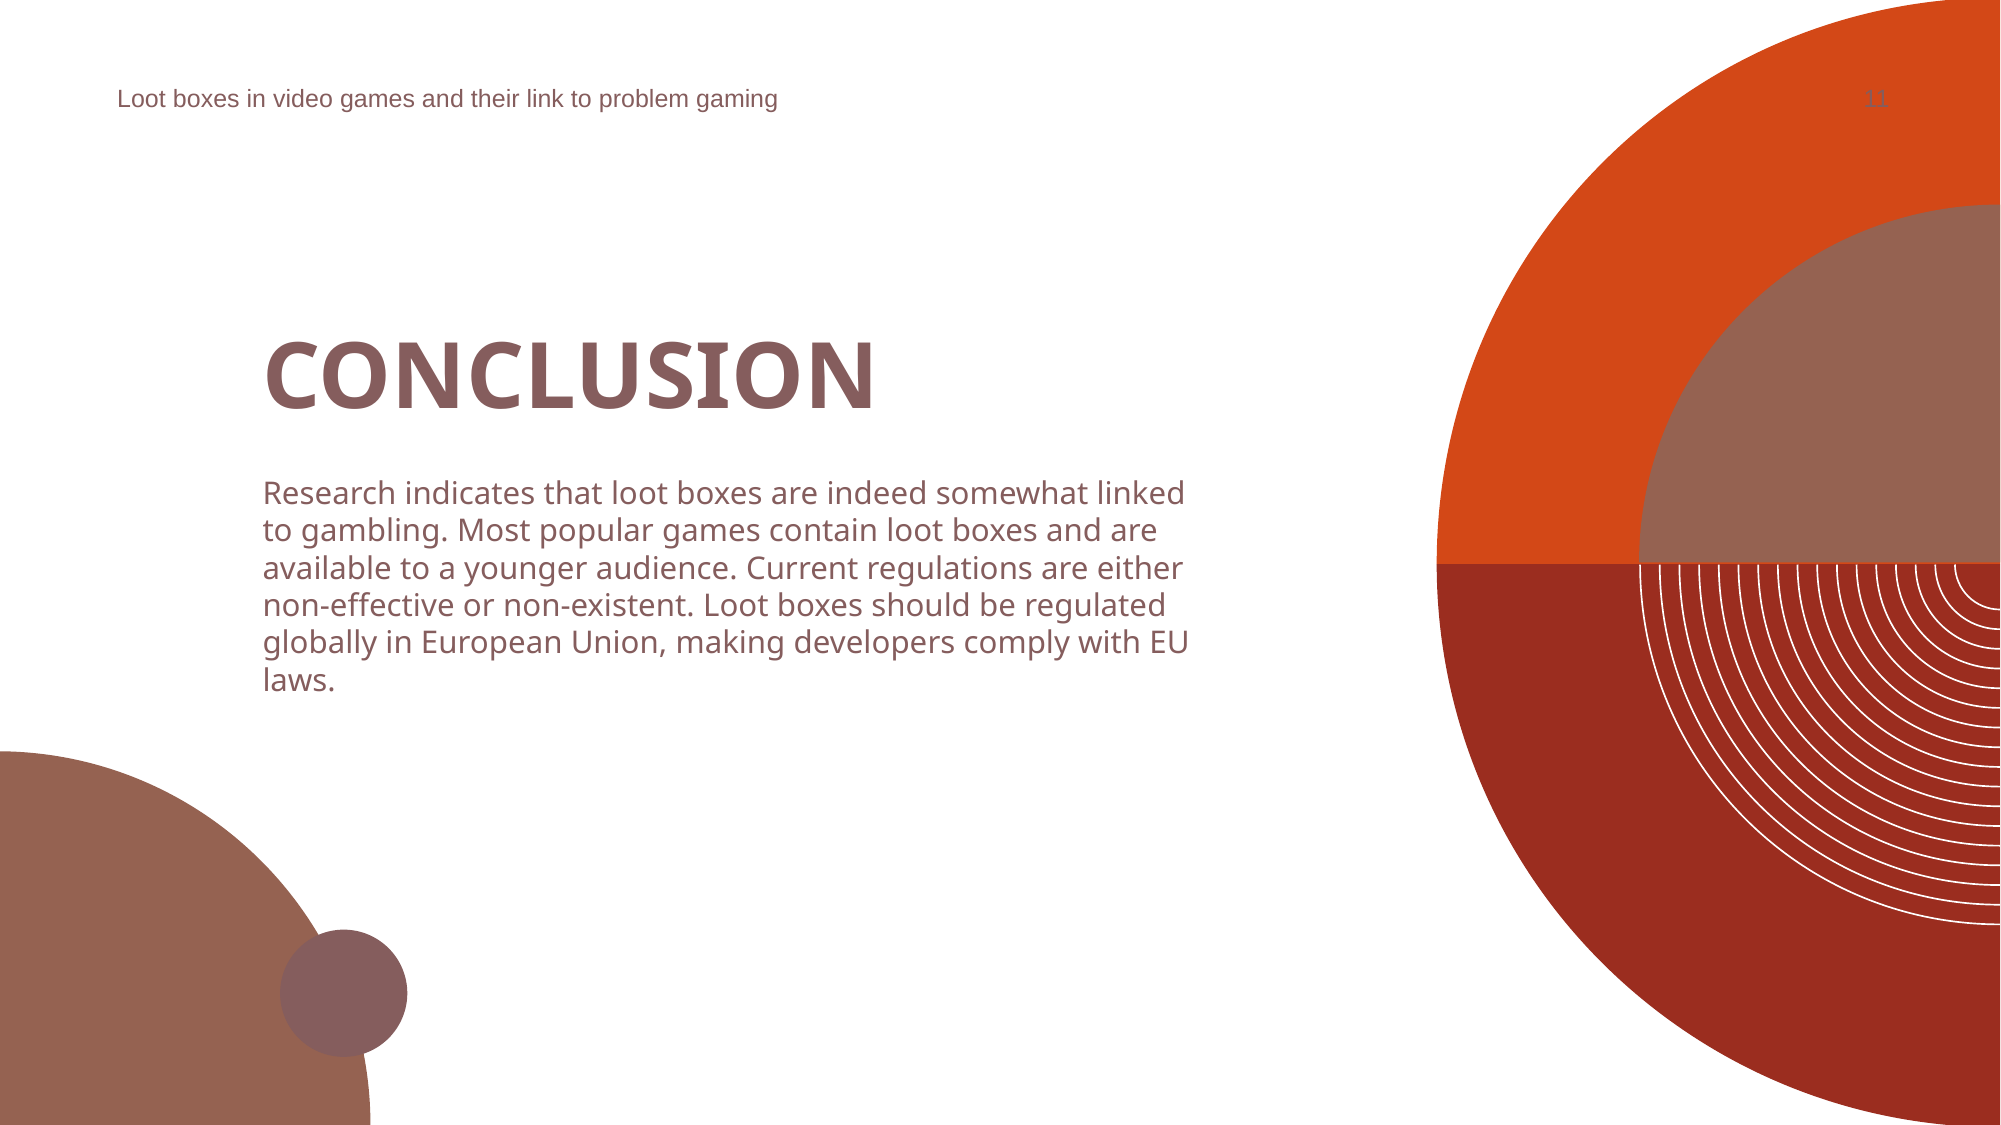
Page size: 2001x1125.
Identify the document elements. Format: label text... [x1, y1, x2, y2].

title CONCLUSION [247, 308, 1358, 436]
list Research indicates that loot boxes are indeed somewhat linked to gambling. Most popular games contain loot boxes and are available to a younger audience. Current regulations are either non-effective or non-existent. Loot boxes should be regulated globally in European Union, making developers comply with EU laws. [247, 465, 1212, 909]
text_box [1795, 75, 1958, 121]
text_box Loot boxes in video games and their link to problem gaming [101, 75, 915, 121]
